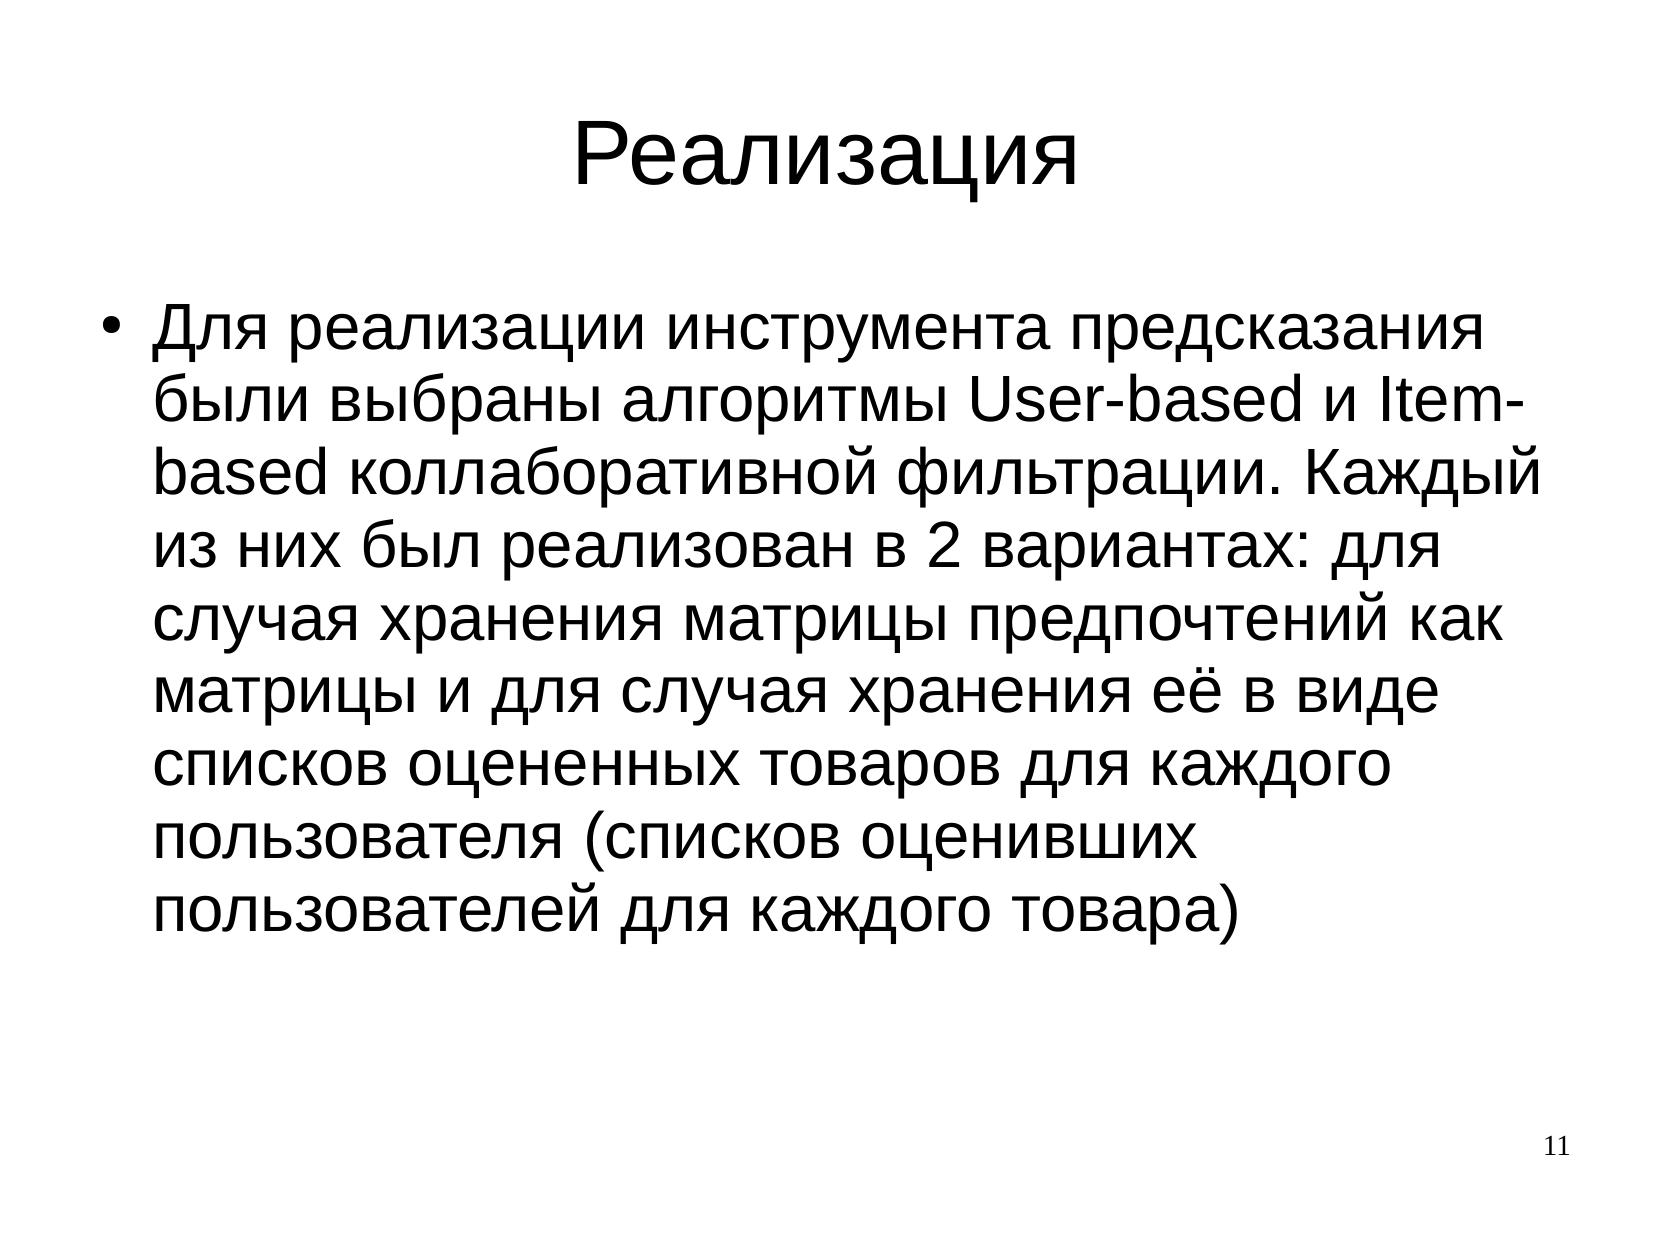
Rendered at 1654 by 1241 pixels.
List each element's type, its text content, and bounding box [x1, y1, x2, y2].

title Реализация [82, 49, 1571, 257]
list Для реализации инструмента предсказания были выбраны алгоритмы User-based и Item-based коллаборативной фильтрации. Каждый из них был реализован в 2 вариантах: для случая хранения матрицы предпочтений как матрицы и для случая хранения её в виде списков оцененных товаров для каждого пользователя (списков оценивших пользователей для каждого товара) [82, 290, 1571, 1010]
